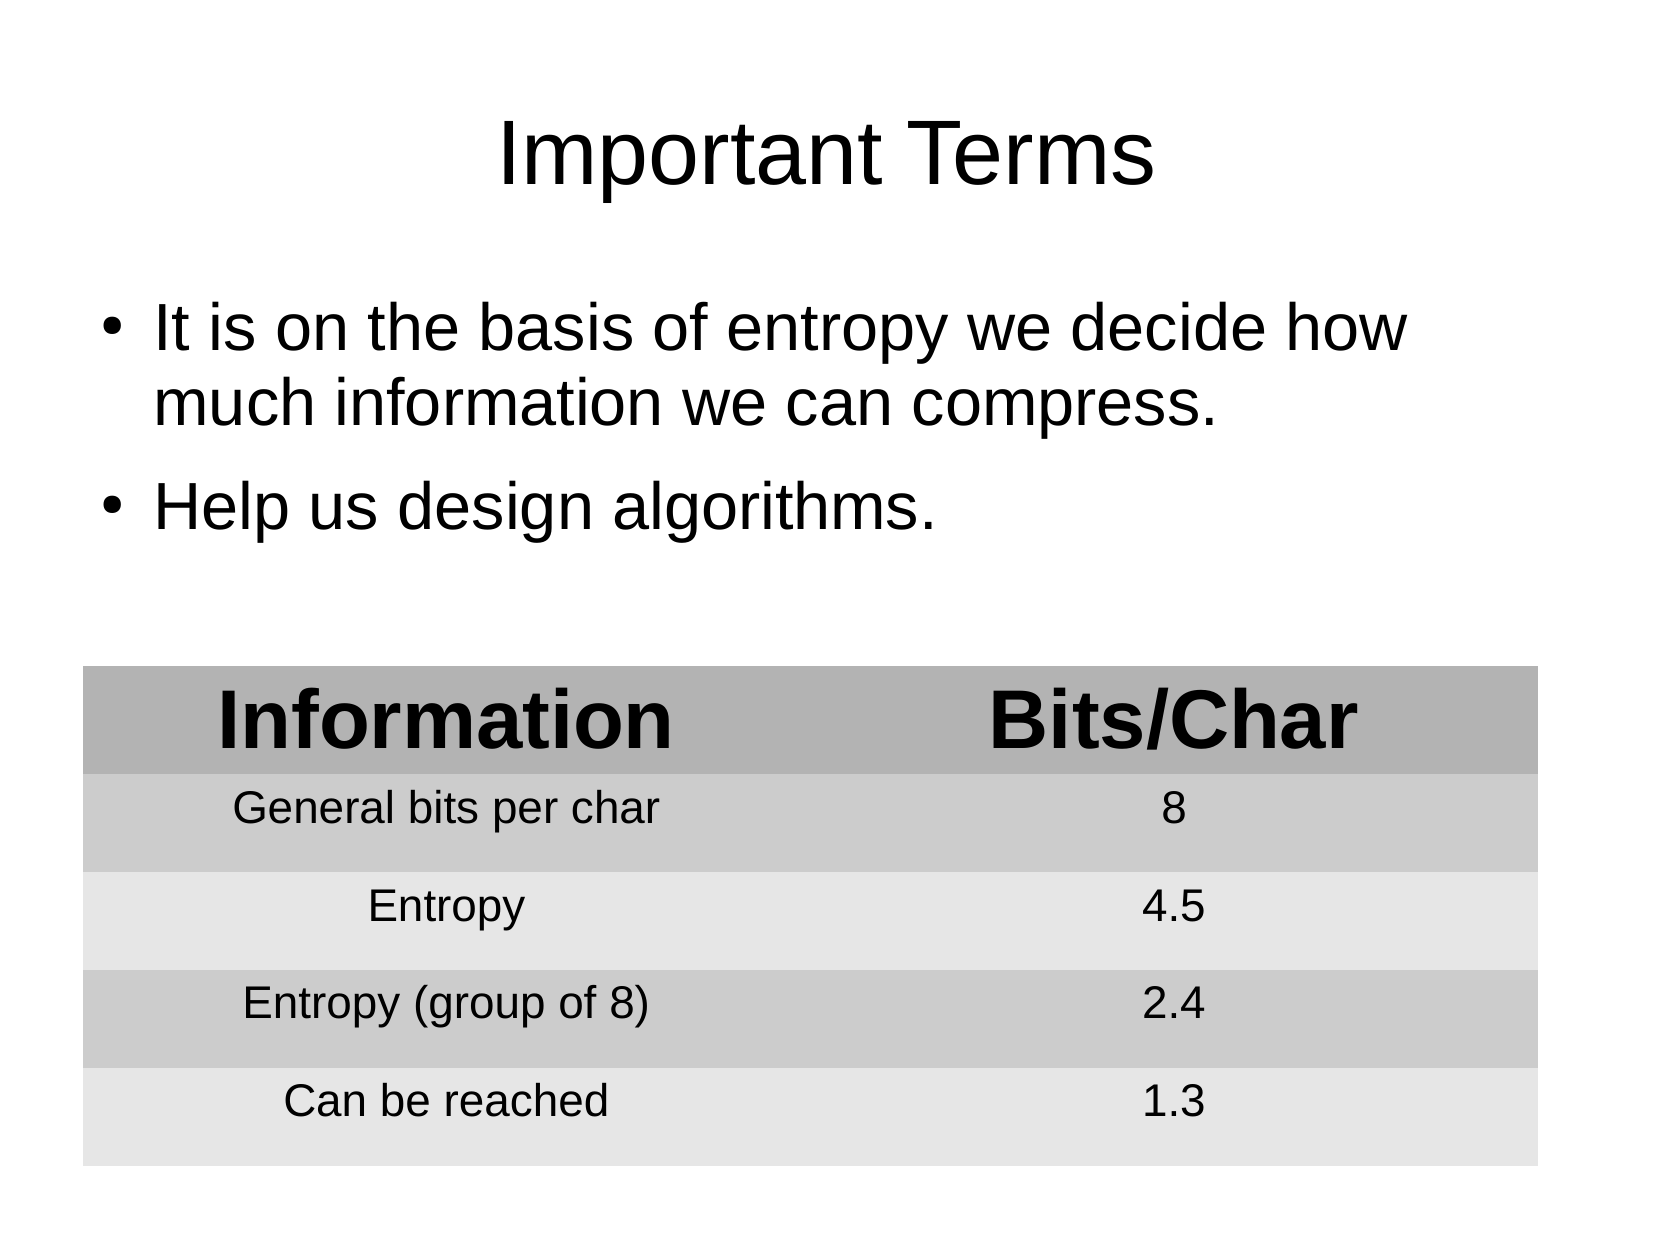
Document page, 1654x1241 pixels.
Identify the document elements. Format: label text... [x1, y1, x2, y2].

table_cell Can be reached [83, 1068, 810, 1166]
table_cell General bits per char [83, 774, 810, 872]
table_cell 2.4 [810, 970, 1538, 1068]
table_header Bits/Char [810, 666, 1538, 774]
table_cell Entropy (group of 8) [83, 970, 810, 1068]
table_cell 4.5 [810, 872, 1538, 970]
table_cell 8 [810, 774, 1538, 872]
table_header Information [83, 666, 810, 774]
table_cell 1.3 [810, 1068, 1538, 1166]
table_cell Entropy [83, 872, 810, 970]
list It is on the basis of entropy we decide how much information we can compress. Help us design algorithms. [82, 290, 1538, 634]
title Important Terms [82, 49, 1571, 257]
